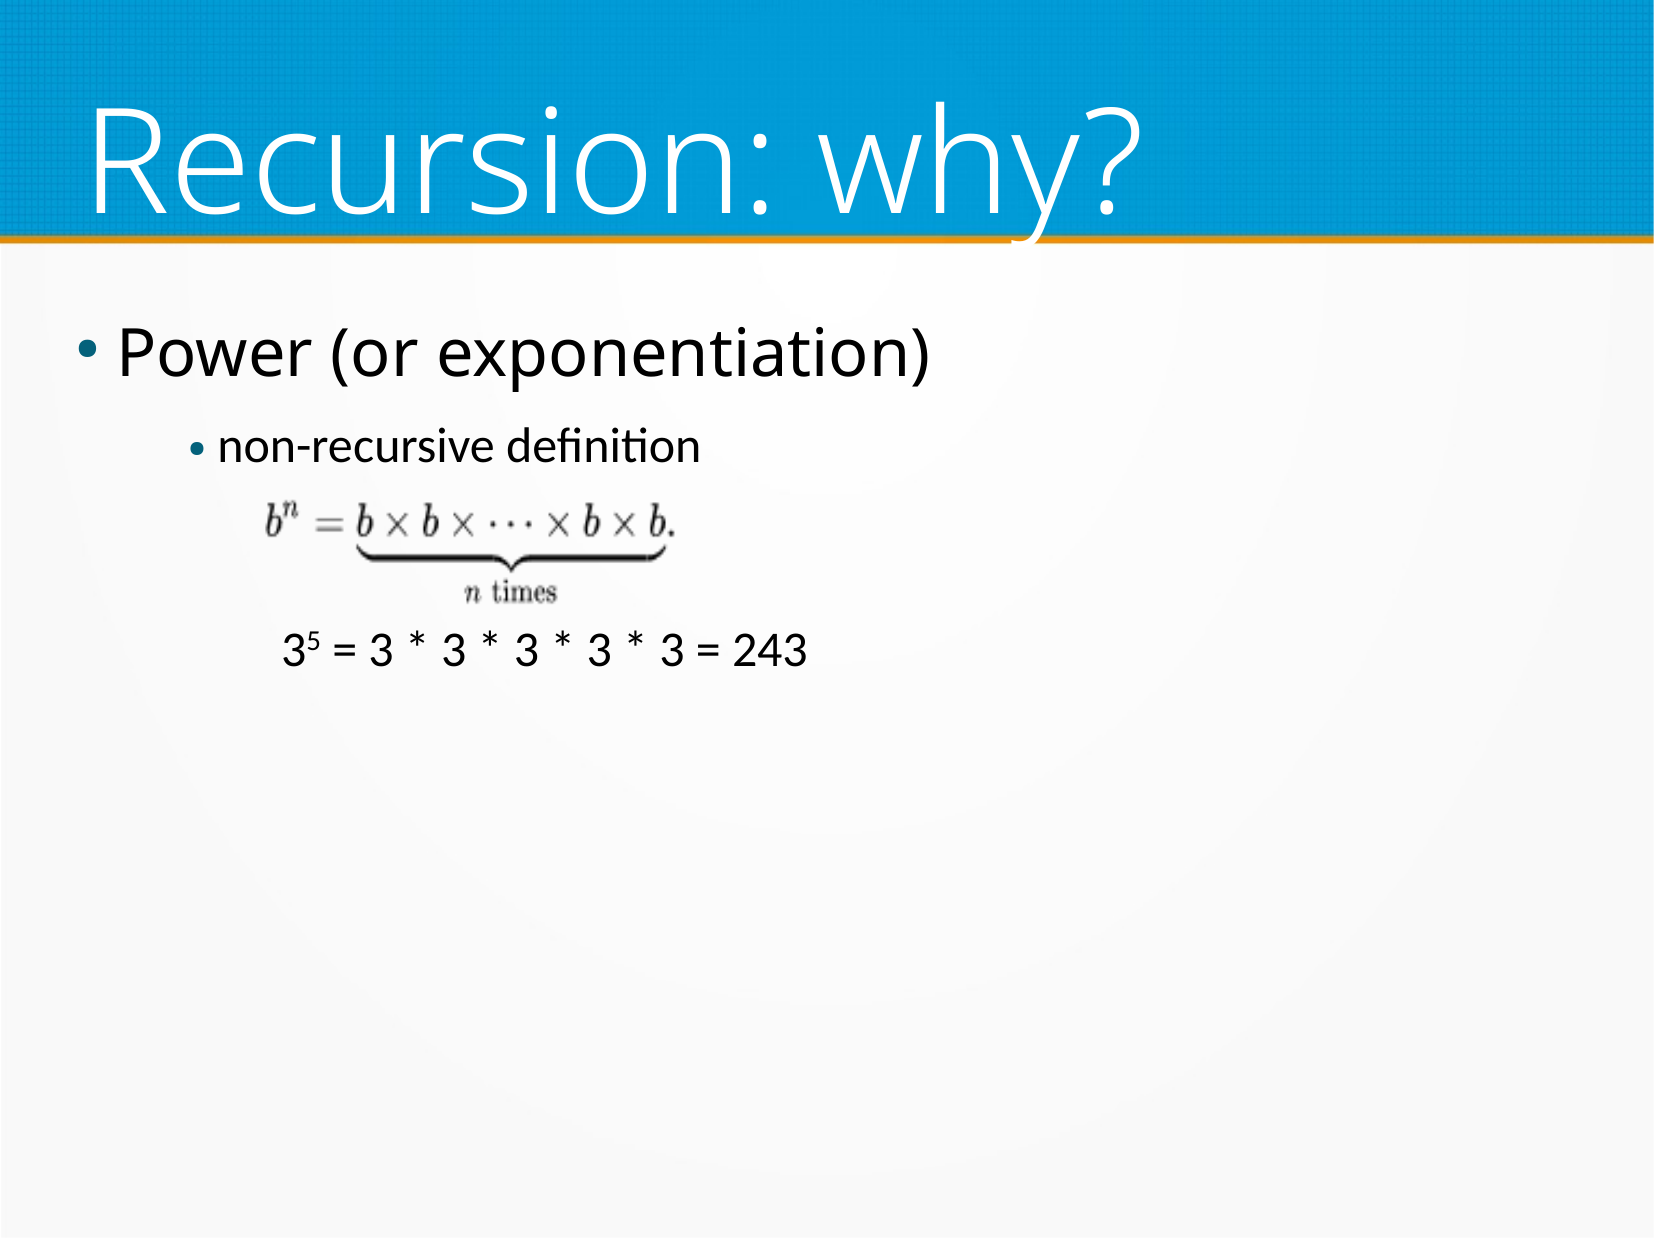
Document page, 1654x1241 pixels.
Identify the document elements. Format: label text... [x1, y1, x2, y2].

title Recursion: why? [82, 49, 1571, 257]
list Power (or exponentiation) non-recursive definition 35 = 3 * 3 * 3 * 3 * 3 = 243 [75, 305, 1564, 1170]
picture [0, 233, 1654, 1241]
